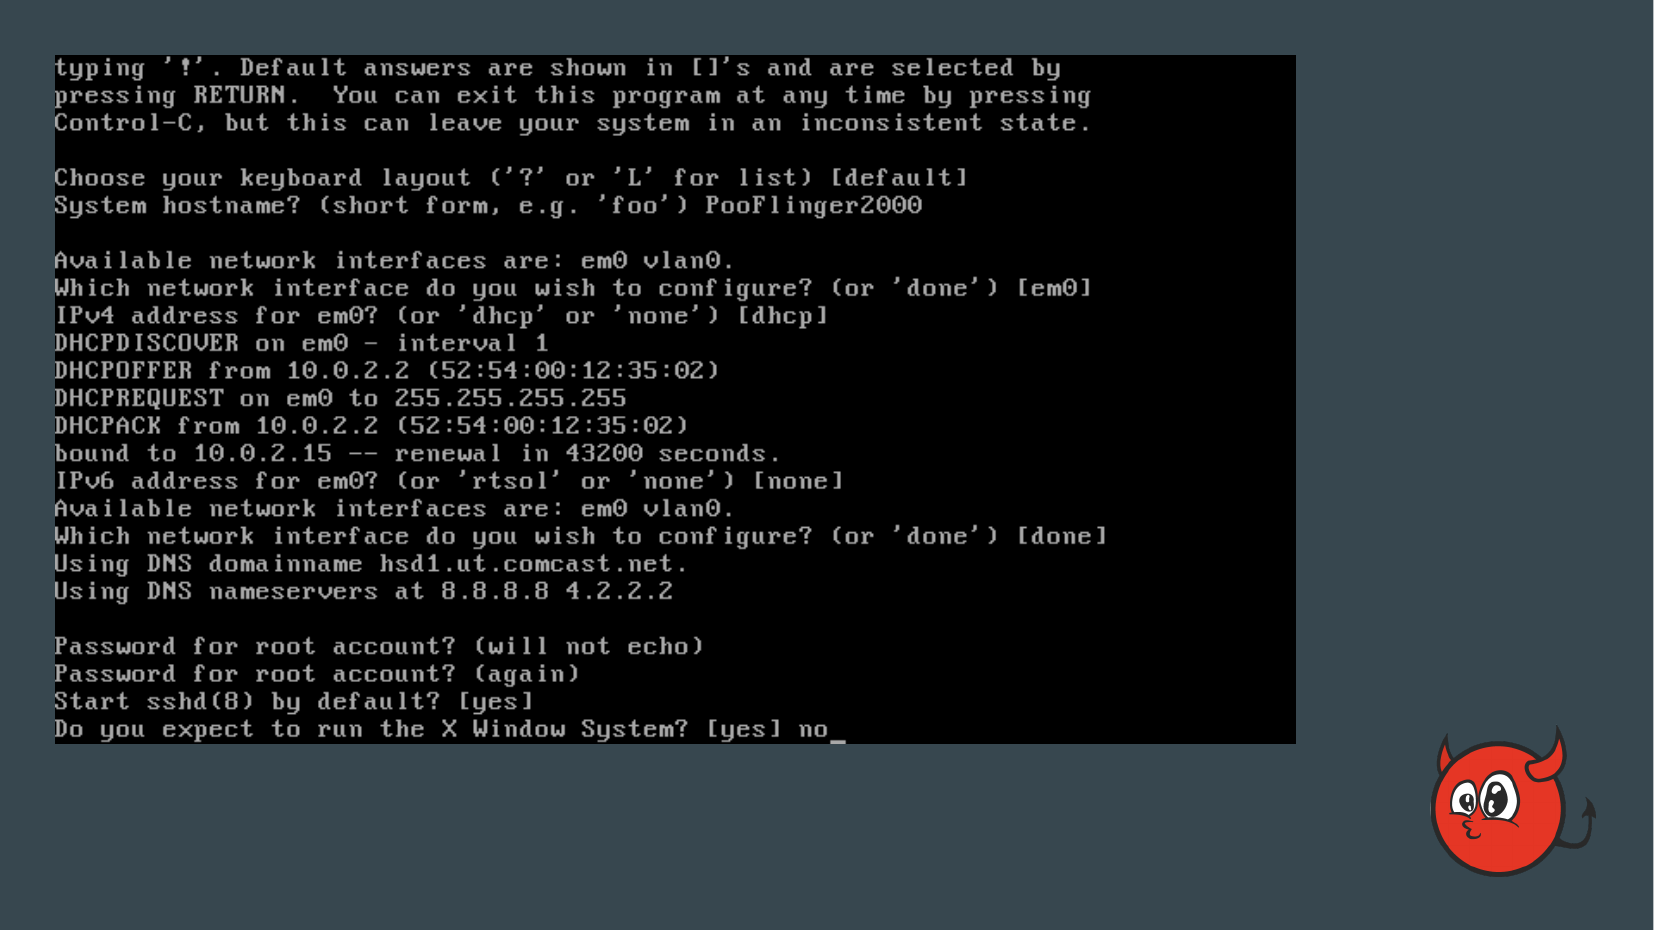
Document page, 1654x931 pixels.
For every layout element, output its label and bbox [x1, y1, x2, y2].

picture [55, 55, 1296, 744]
picture [1427, 717, 1598, 888]
